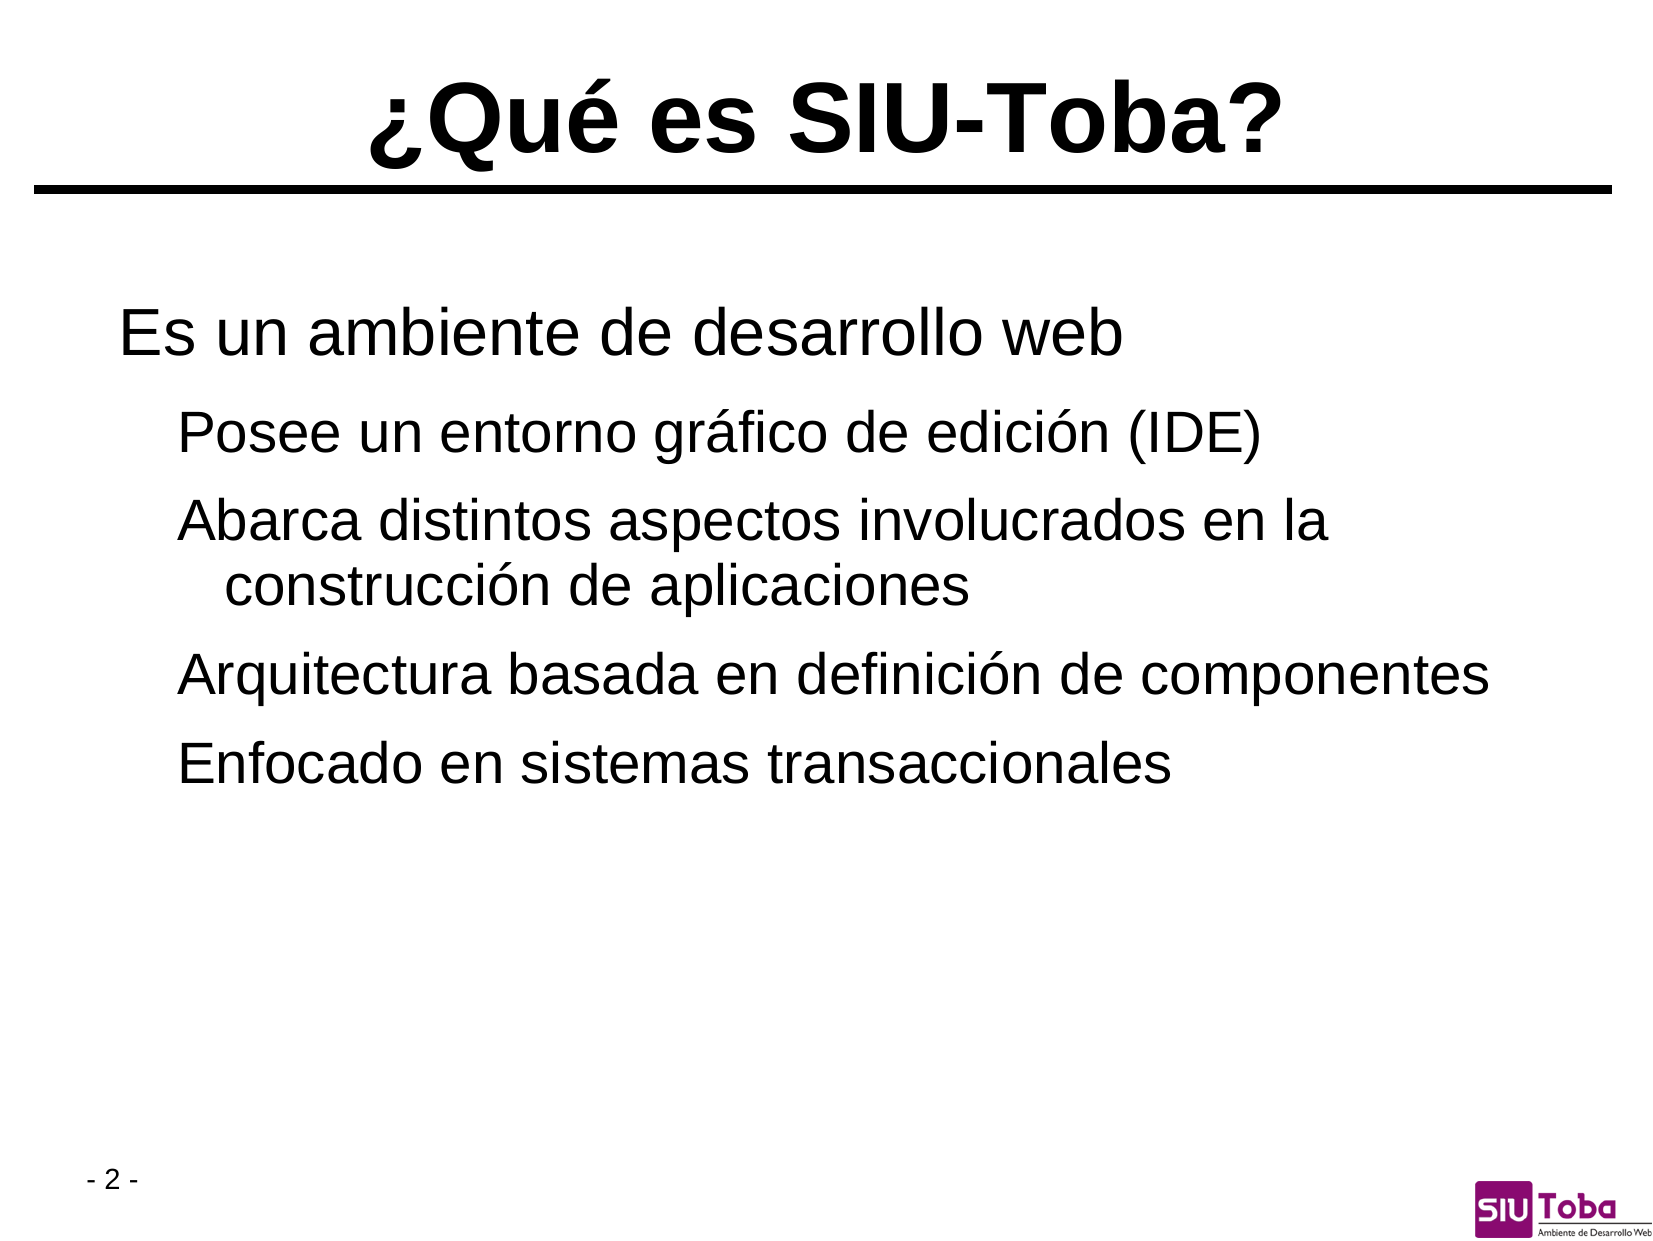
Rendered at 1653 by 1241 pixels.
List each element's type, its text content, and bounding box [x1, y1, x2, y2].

list Es un ambiente de desarrollo web Posee un entorno gráfico de edición (IDE) Abarca distintos aspectos involucrados en la construcción de aplicaciones Arquitectura basada en definición de componentes Enfocado en sistemas transaccionales [82, 295, 1565, 1095]
title ¿Qué es SIU-Toba? [58, 47, 1594, 188]
picture [1475, 1181, 1652, 1238]
